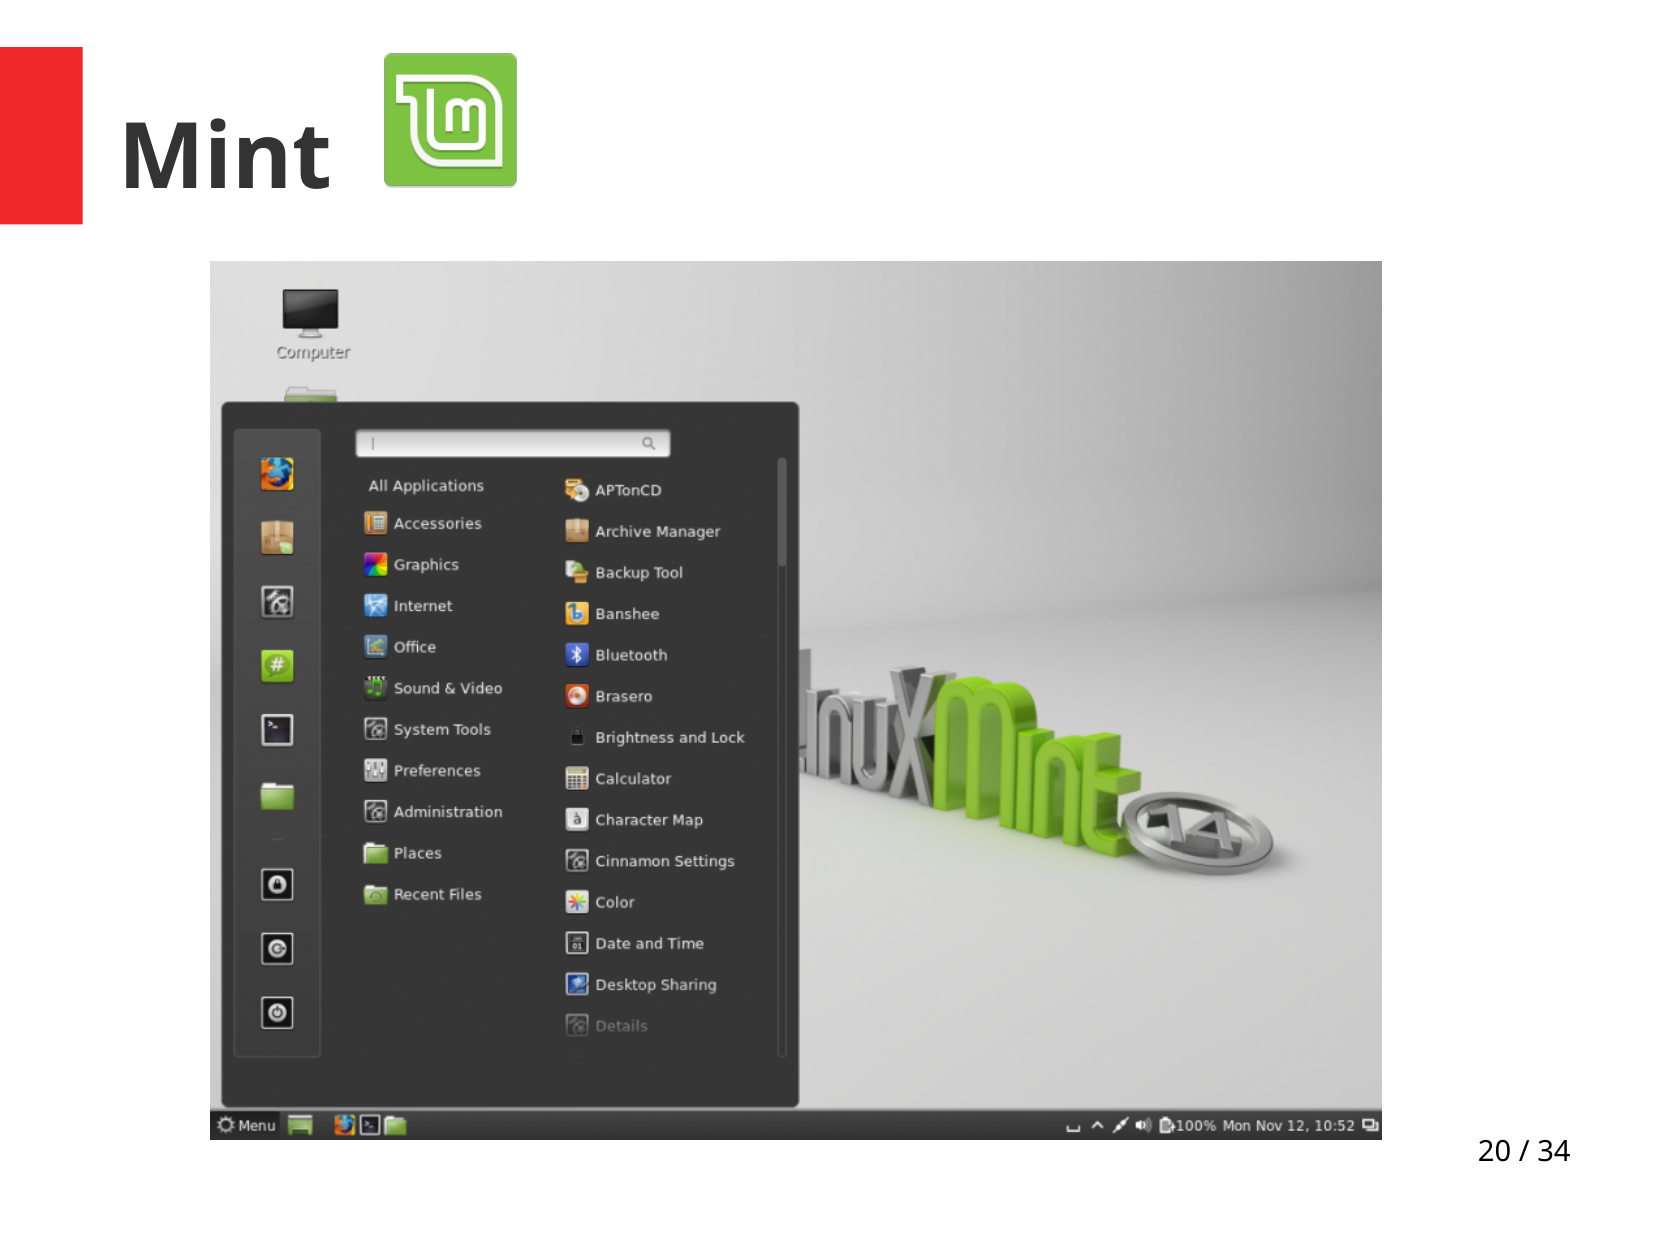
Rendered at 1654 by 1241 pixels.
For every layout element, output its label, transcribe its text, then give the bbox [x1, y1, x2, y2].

picture [375, 44, 526, 196]
picture [210, 261, 1382, 1141]
title Mint [118, 49, 1571, 257]
